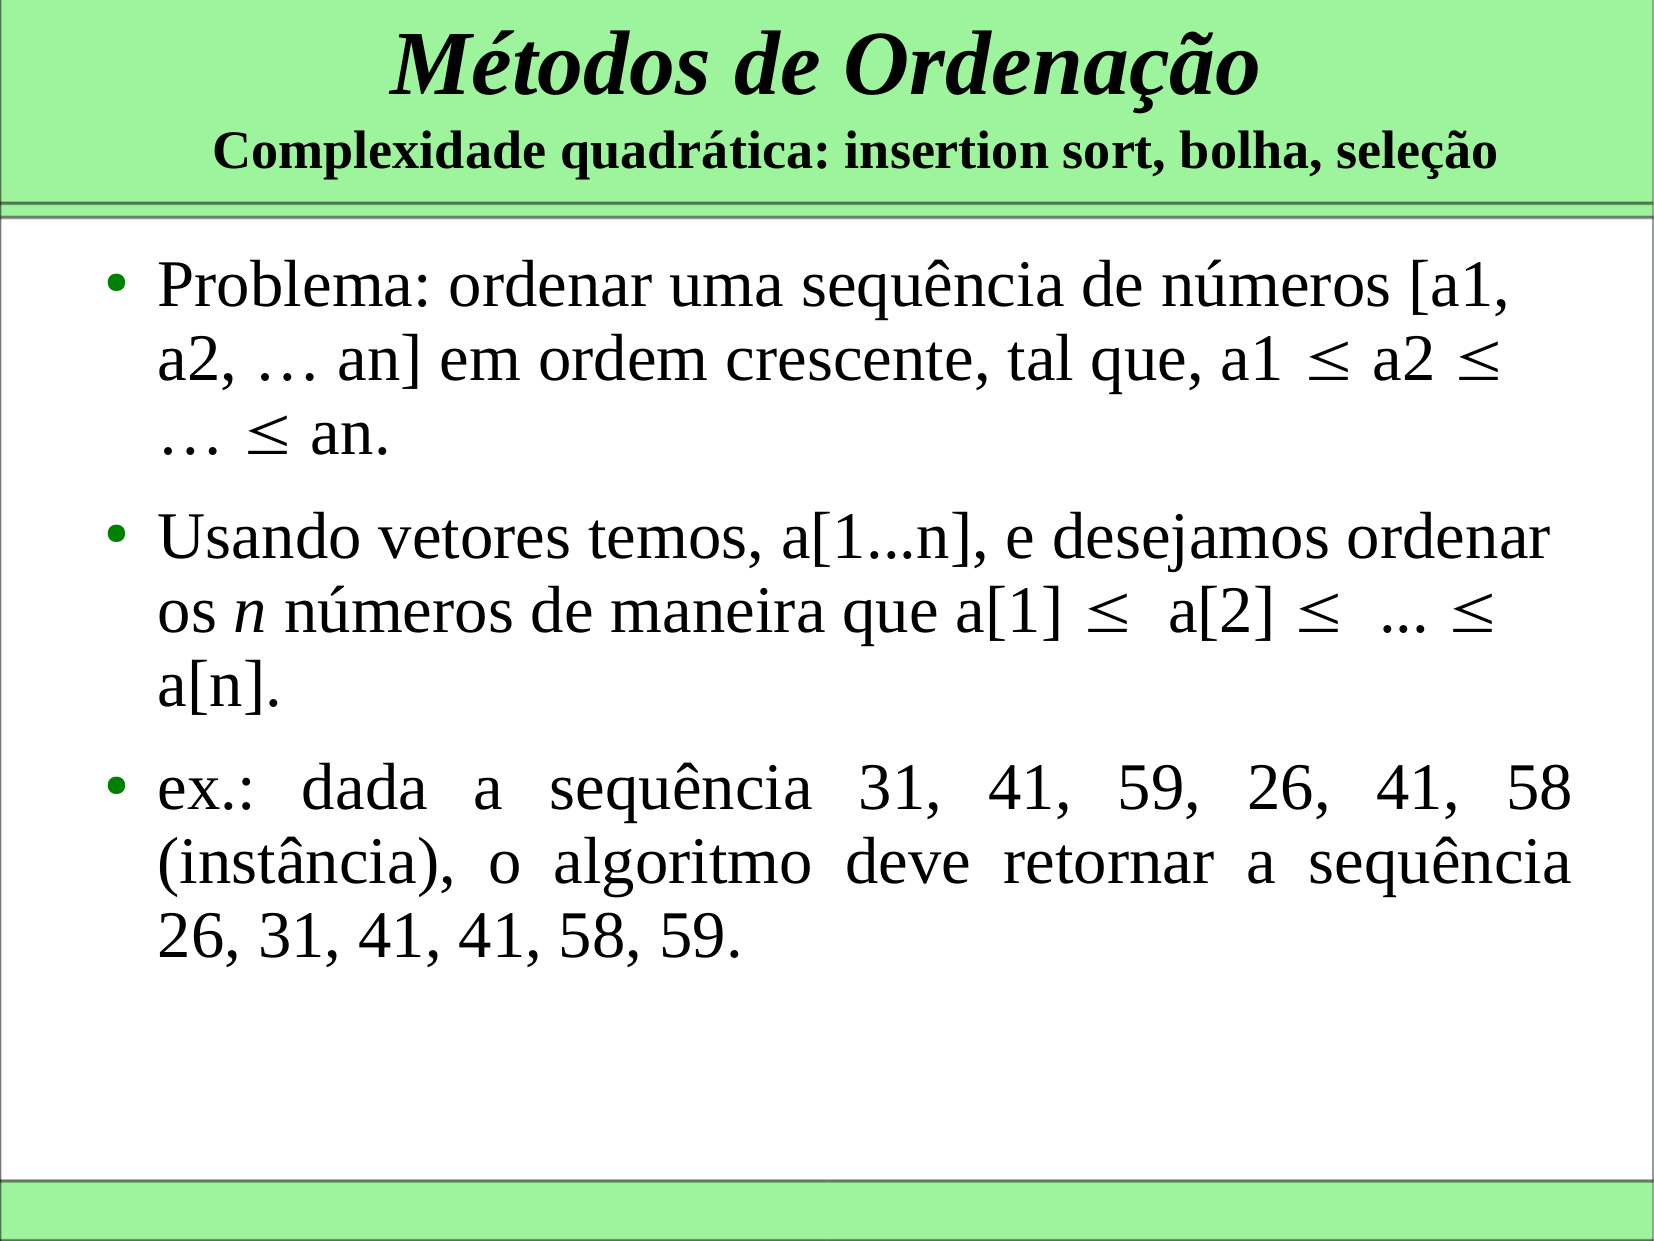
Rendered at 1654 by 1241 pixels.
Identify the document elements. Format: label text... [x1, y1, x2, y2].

picture [0, 0, 1654, 1241]
list Problema: ordenar uma sequência de números [a1, a2, … an] em ordem crescente, tal que, a1 £ a2 £ … £ an. Usando vetores temos, a[1...n], e desejamos ordenar os n números de maneira que a[1] £ a[2] £ ... £ a[n]. ex.: dada a sequência 31, 41, 59, 26, 41, 58 (instância), o algoritmo deve retornar a sequência 26, 31, 41, 41, 58, 59. [86, 246, 1576, 1051]
text_box Complexidade quadrática: insertion sort, bolha, seleção [178, 112, 1513, 188]
title Métodos de Ordenação [82, 12, 1571, 115]
